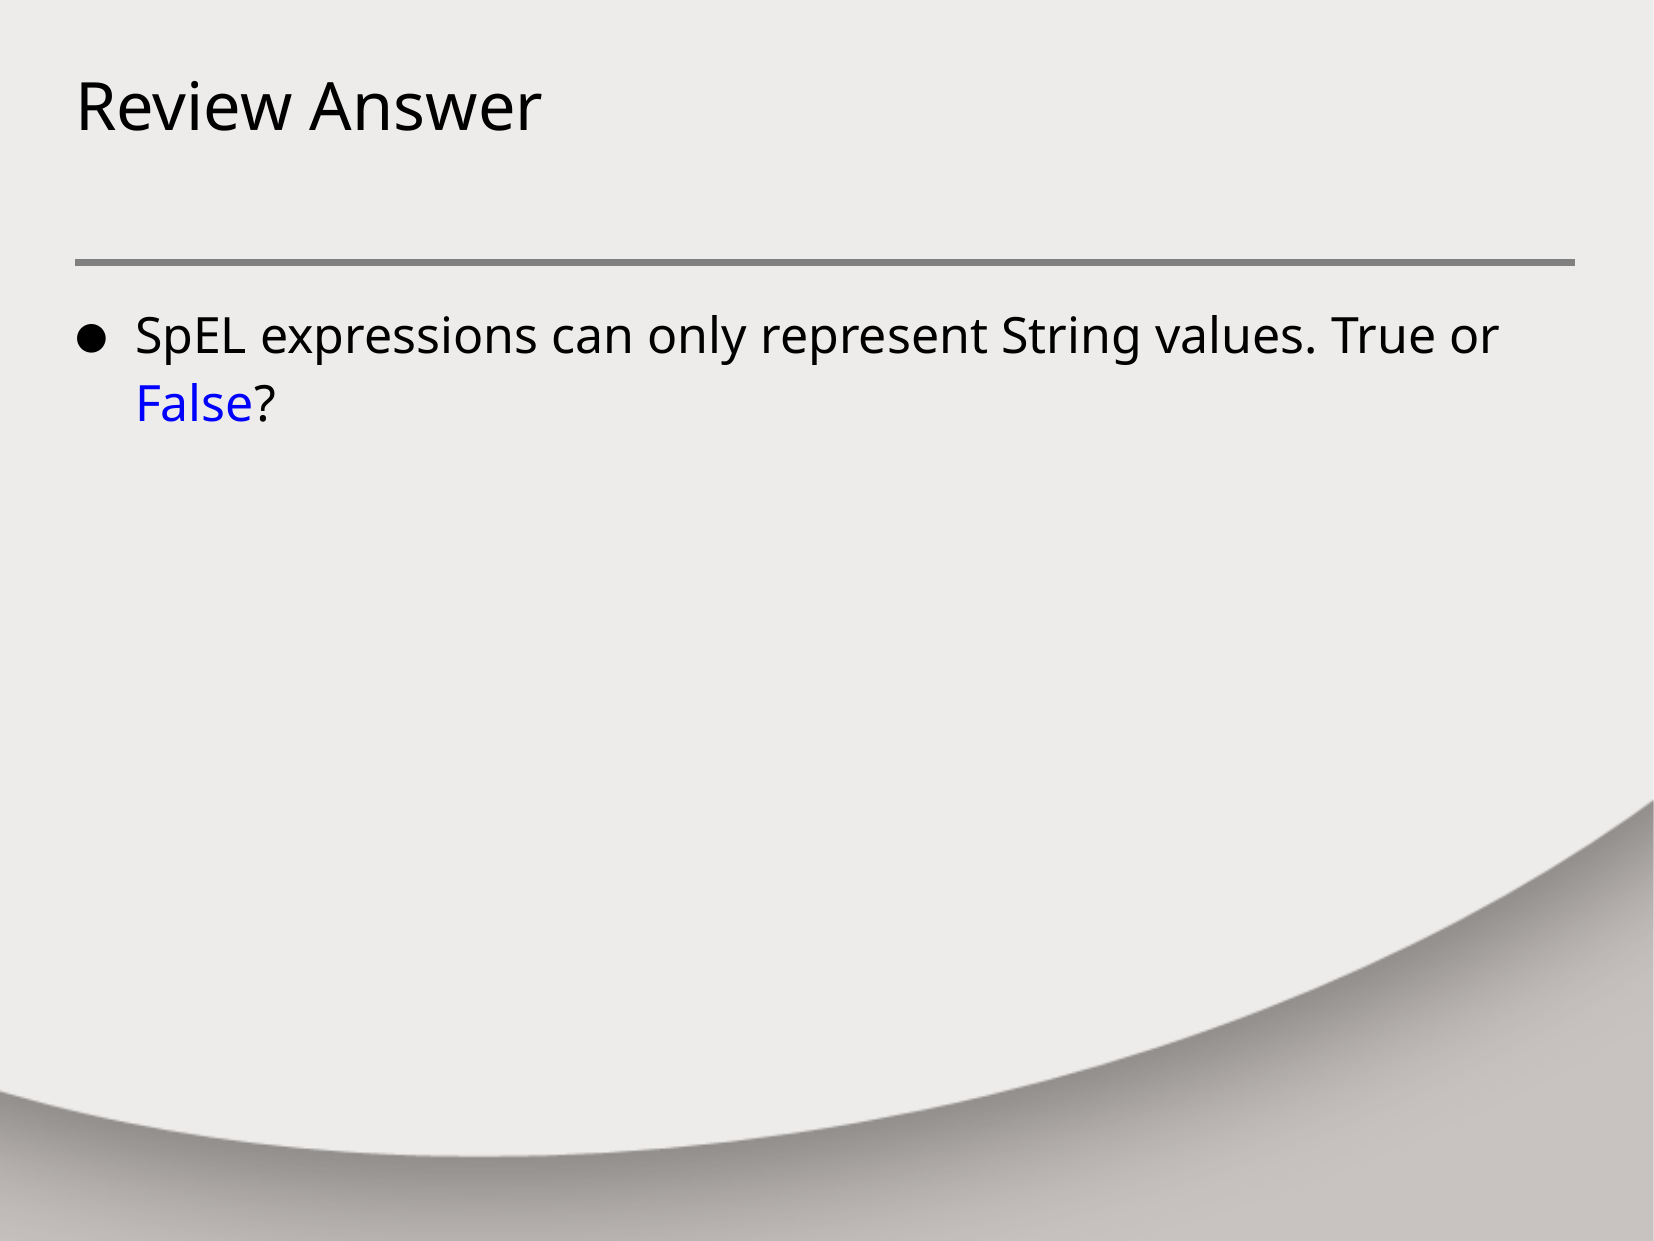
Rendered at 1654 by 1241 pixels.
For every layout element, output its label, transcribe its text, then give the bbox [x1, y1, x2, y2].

list SpEL expressions can only represent String values. True or False? [75, 300, 1576, 1163]
title Review Answer [75, 75, 1576, 226]
picture [0, 0, 1654, 1241]
